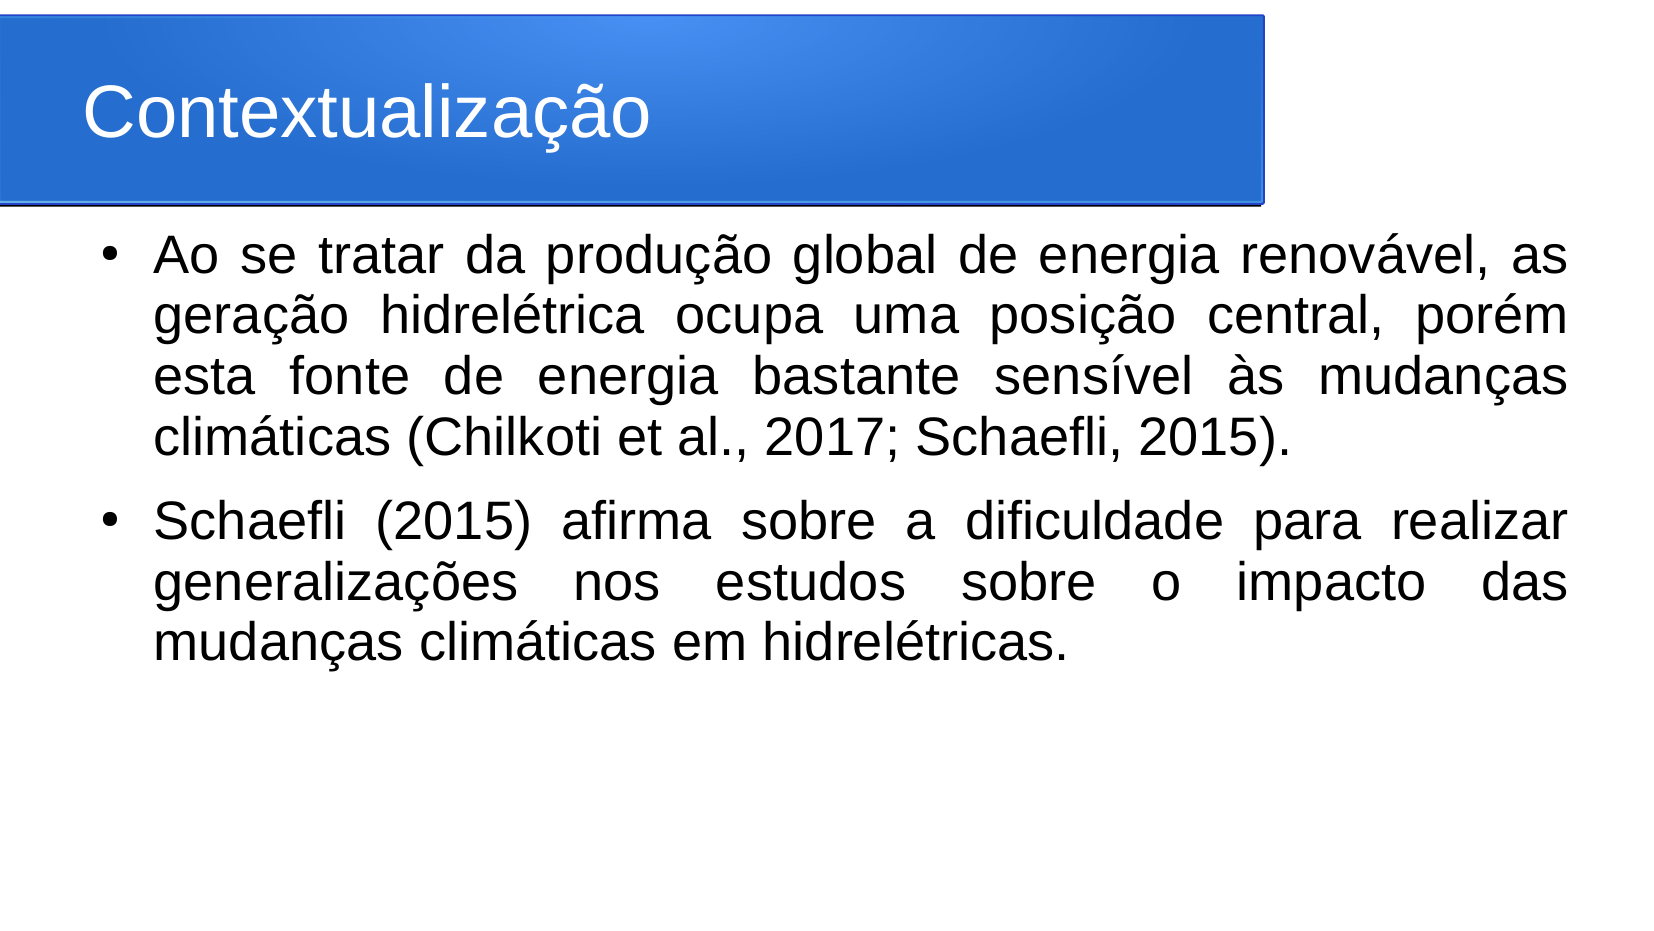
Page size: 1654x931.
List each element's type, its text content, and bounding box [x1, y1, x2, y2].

list Ao se tratar da produção global de energia renovável, as geração hidrelétrica ocupa uma posição central, porém esta fonte de energia bastante sensível às mudanças climáticas (Chilkoti et al., 2017; Schaefli, 2015). Schaefli (2015) afirma sobre a dificuldade para realizar generalizações nos estudos sobre o impacto das mudanças climáticas em hidrelétricas. [82, 224, 1571, 764]
title Contextualização [82, 35, 1235, 189]
